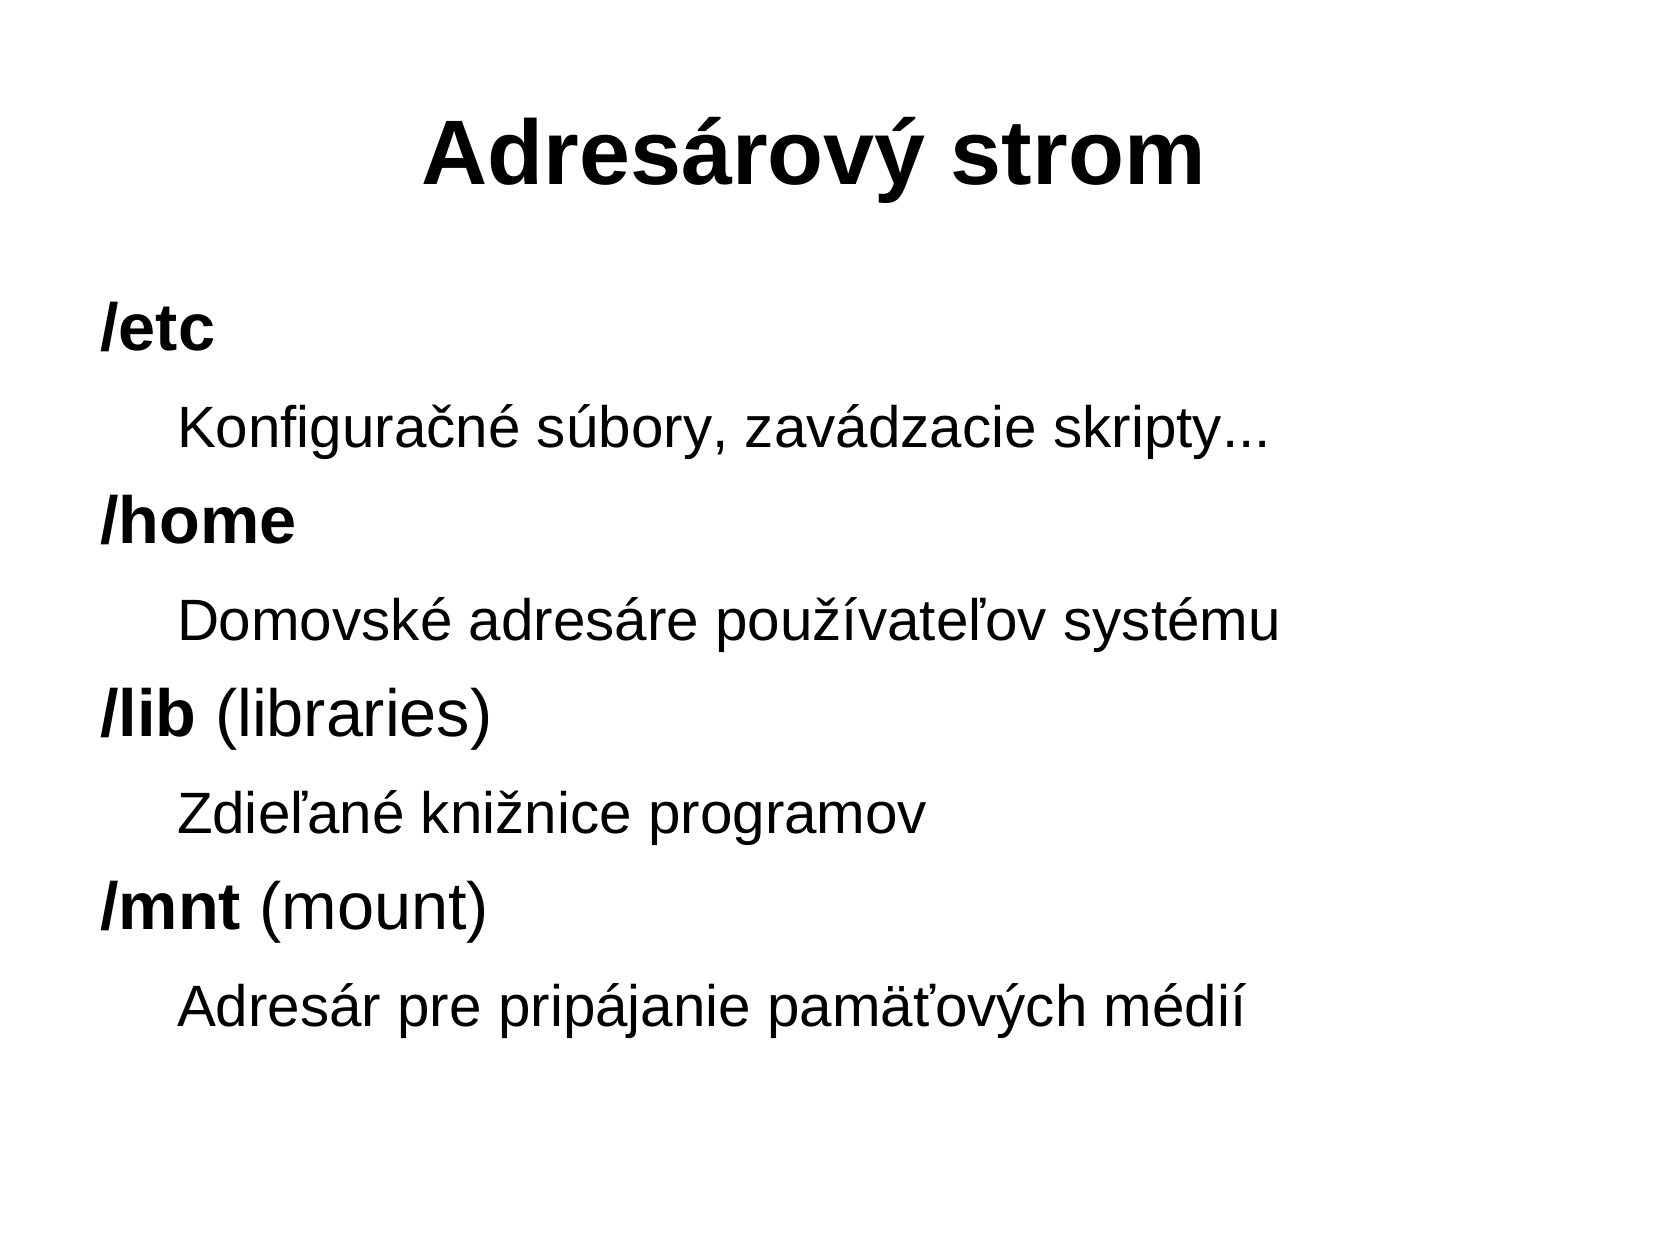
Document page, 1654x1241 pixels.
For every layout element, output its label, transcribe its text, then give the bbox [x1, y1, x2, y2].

title Adresárový strom [82, 49, 1571, 257]
list /etc Konfiguračné súbory, zavádzacie skripty... /home Domovské adresáre používateľov systému /lib (libraries) Zdieľané knižnice programov /mnt (mount) Adresár pre pripájanie pamäťových médií [82, 290, 1571, 1109]
